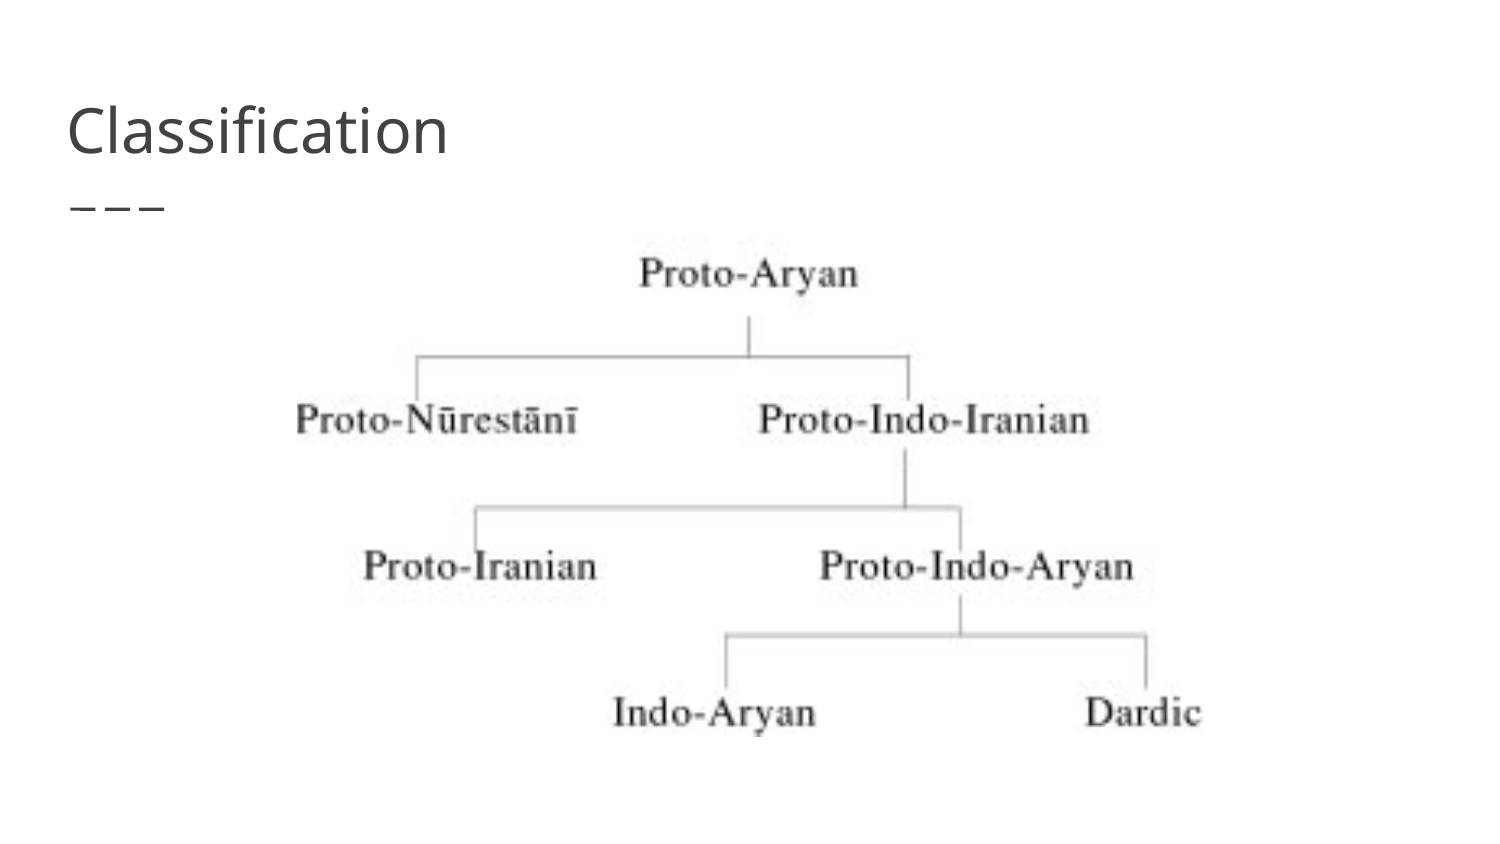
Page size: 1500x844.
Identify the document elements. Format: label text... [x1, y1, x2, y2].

picture [296, 232, 1204, 737]
title Classification [51, 61, 1449, 182]
